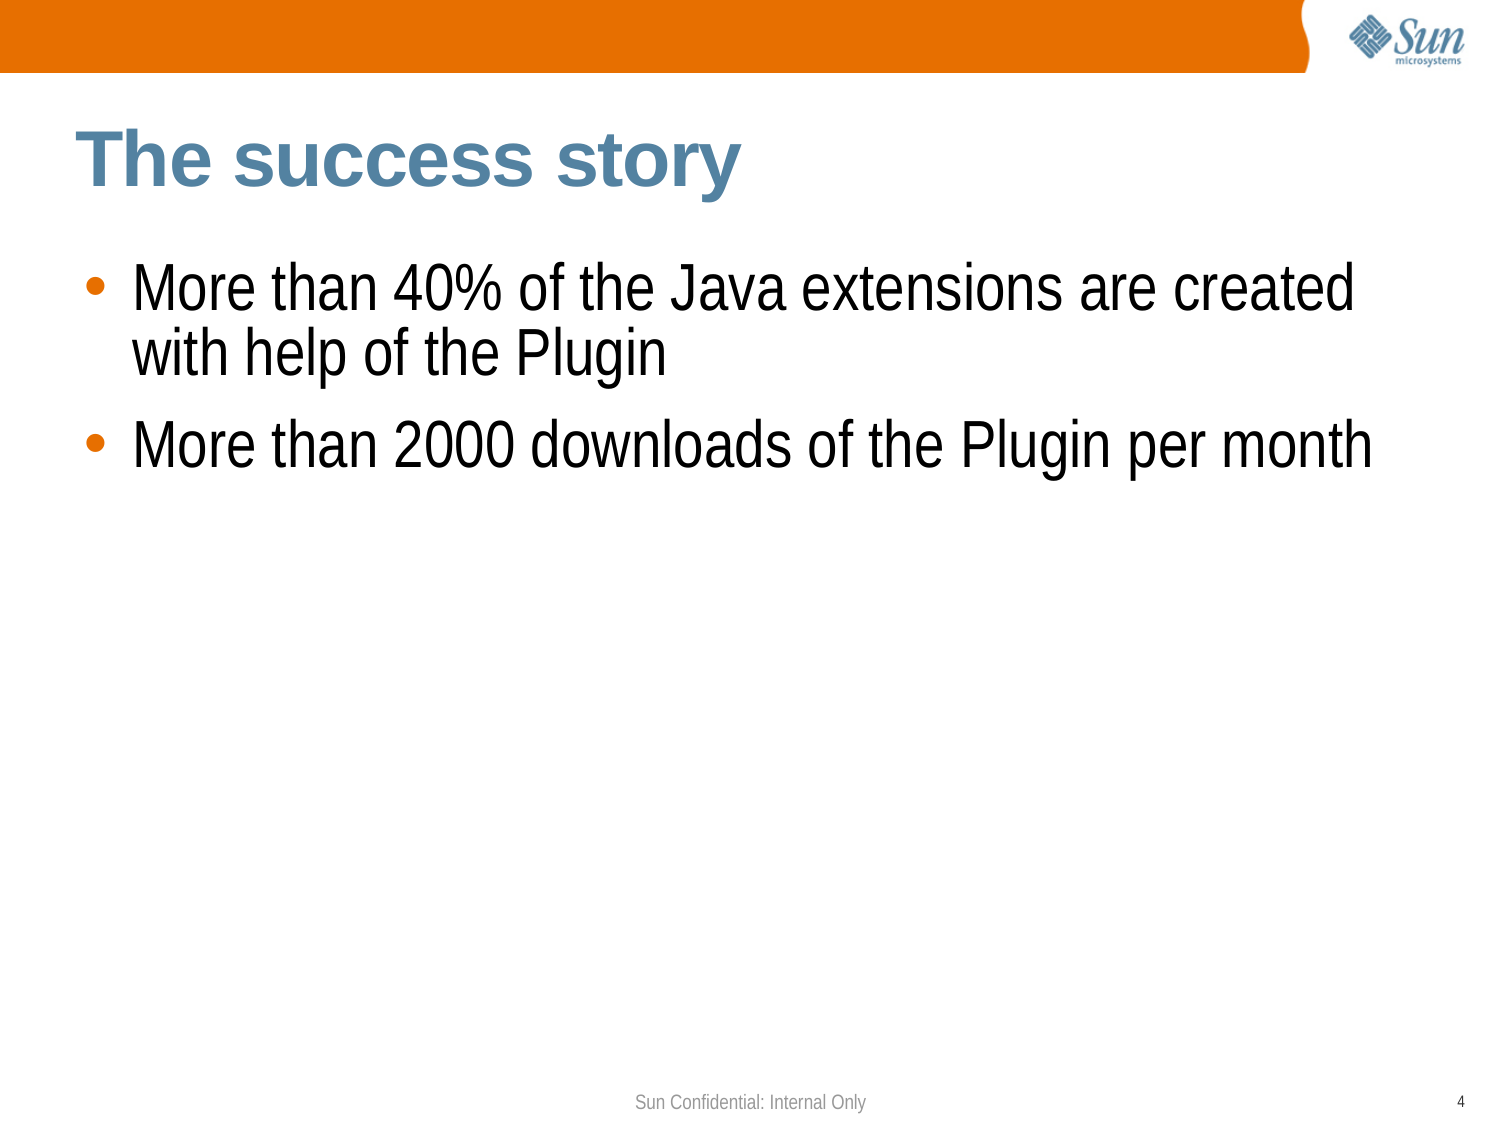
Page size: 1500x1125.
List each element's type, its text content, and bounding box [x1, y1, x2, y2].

list More than 40% of the Java extensions are created with help of the Plugin More than 2000 downloads of the Plugin per month [64, 258, 1401, 1062]
title The success story [75, 123, 1437, 227]
picture [0, 0, 1500, 73]
